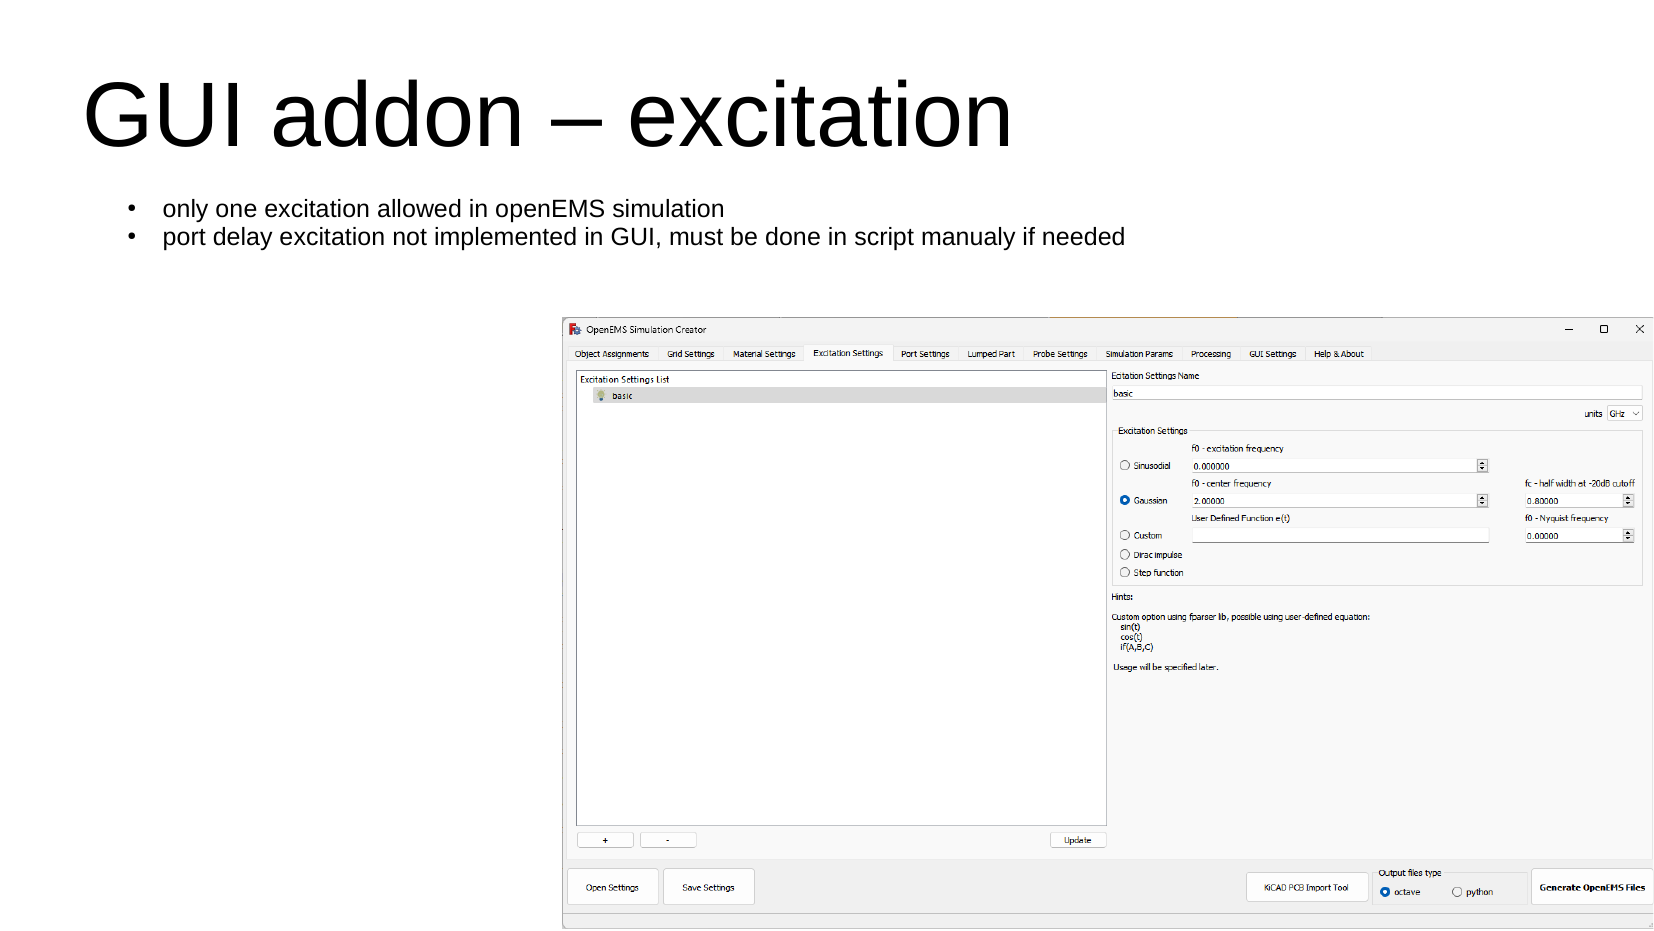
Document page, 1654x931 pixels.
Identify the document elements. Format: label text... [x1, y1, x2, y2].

text_box only one excitation allowed in openEMS simulation port delay excitation not implemented in GUI, must be done in script manualy if needed [112, 187, 1538, 301]
picture [562, 317, 1654, 929]
title GUI addon – excitation [82, 37, 1571, 193]
